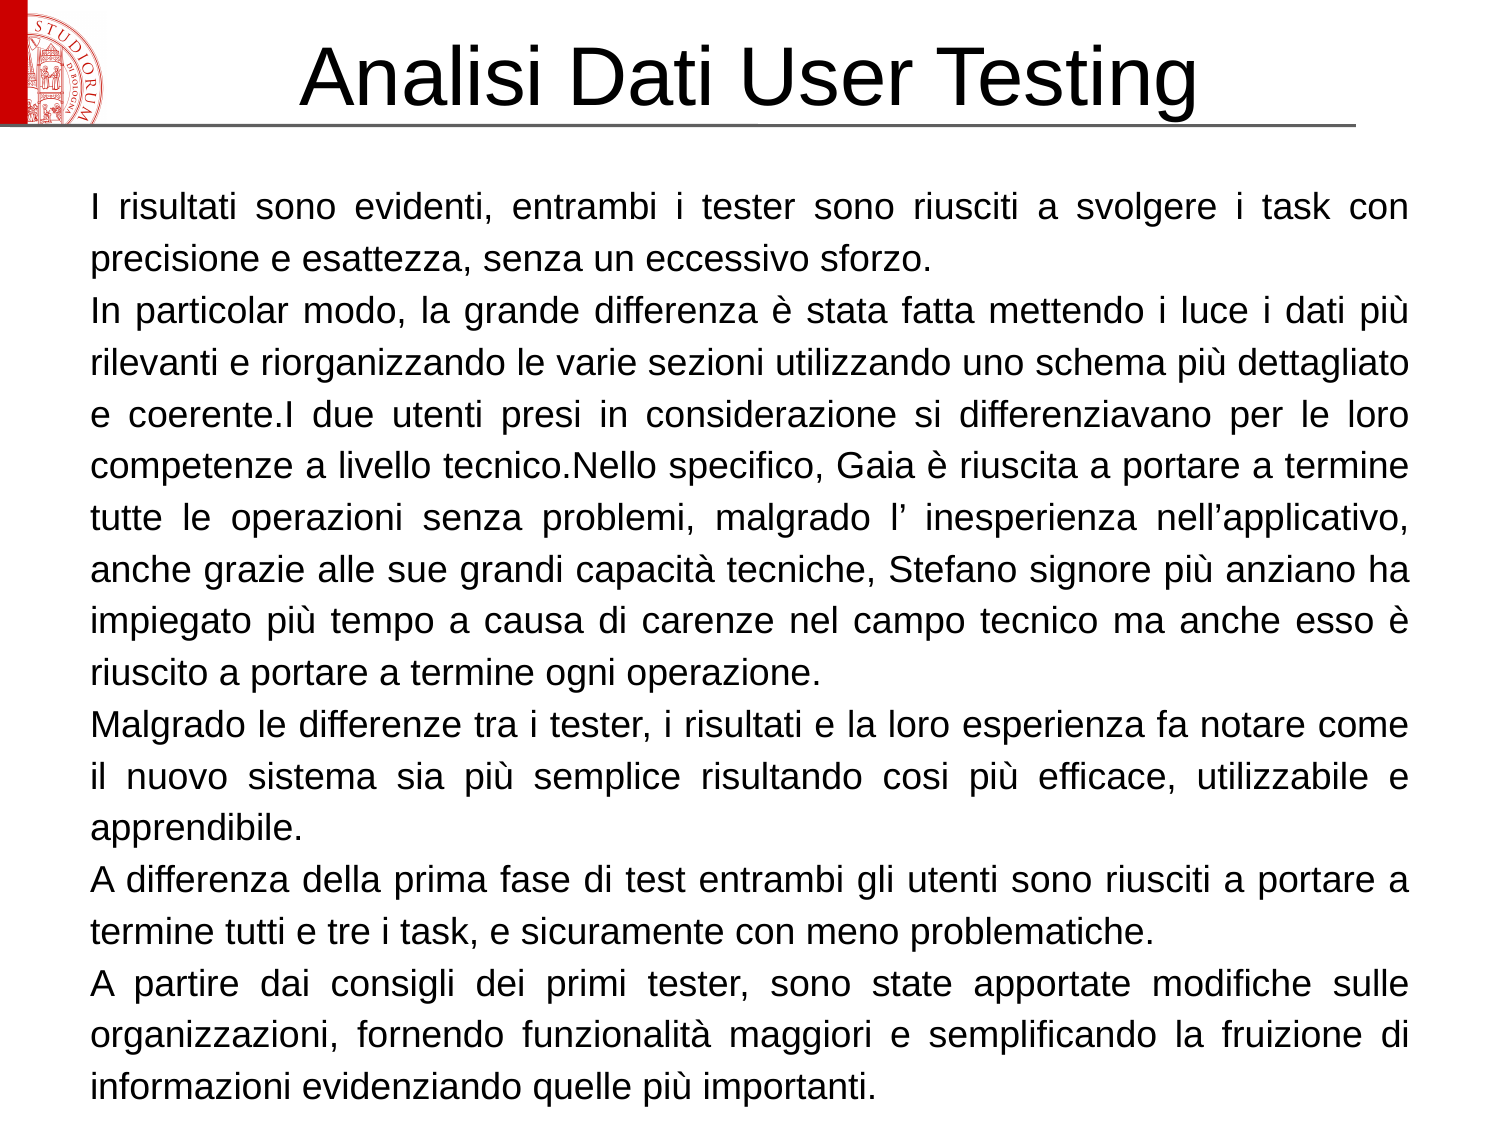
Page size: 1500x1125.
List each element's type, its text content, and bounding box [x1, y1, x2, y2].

list I risultati sono evidenti, entrambi i tester sono riusciti a svolgere i task con precisione e esattezza, senza un eccessivo sforzo. In particolar modo, la grande differenza è stata fatta mettendo i luce i dati più rilevanti e riorganizzando le varie sezioni utilizzando uno schema più dettagliato e coerente.I due utenti presi in considerazione si differenziavano per le loro competenze a livello tecnico.Nello specifico, Gaia è riuscita a portare a termine tutte le operazioni senza problemi, malgrado l’ inesperienza nell’applicativo, anche grazie alle sue grandi capacità tecniche, Stefano signore più anziano ha impiegato più tempo a causa di carenze nel campo tecnico ma anche esso è riuscito a portare a termine ogni operazione. Malgrado le differenze tra i tester, i risultati e la loro esperienza fa notare come il nuovo sistema sia più semplice risultando cosi più efficace, utilizzabile e apprendibile. A differenza della prima fase di test entrambi gli utenti sono riusciti a portare a termine tutti e tre i task, e sicuramente con meno problematiche. A partire dai consigli dei primi tester, sono state apportate modifiche sulle organizzazioni, fornendo funzionalità maggiori e semplificando la fruizione di informazioni evidenziando quelle più importanti. [75, 160, 1425, 1005]
title Analisi Dati User Testing [75, 7, 1425, 114]
picture [28, 11, 107, 123]
